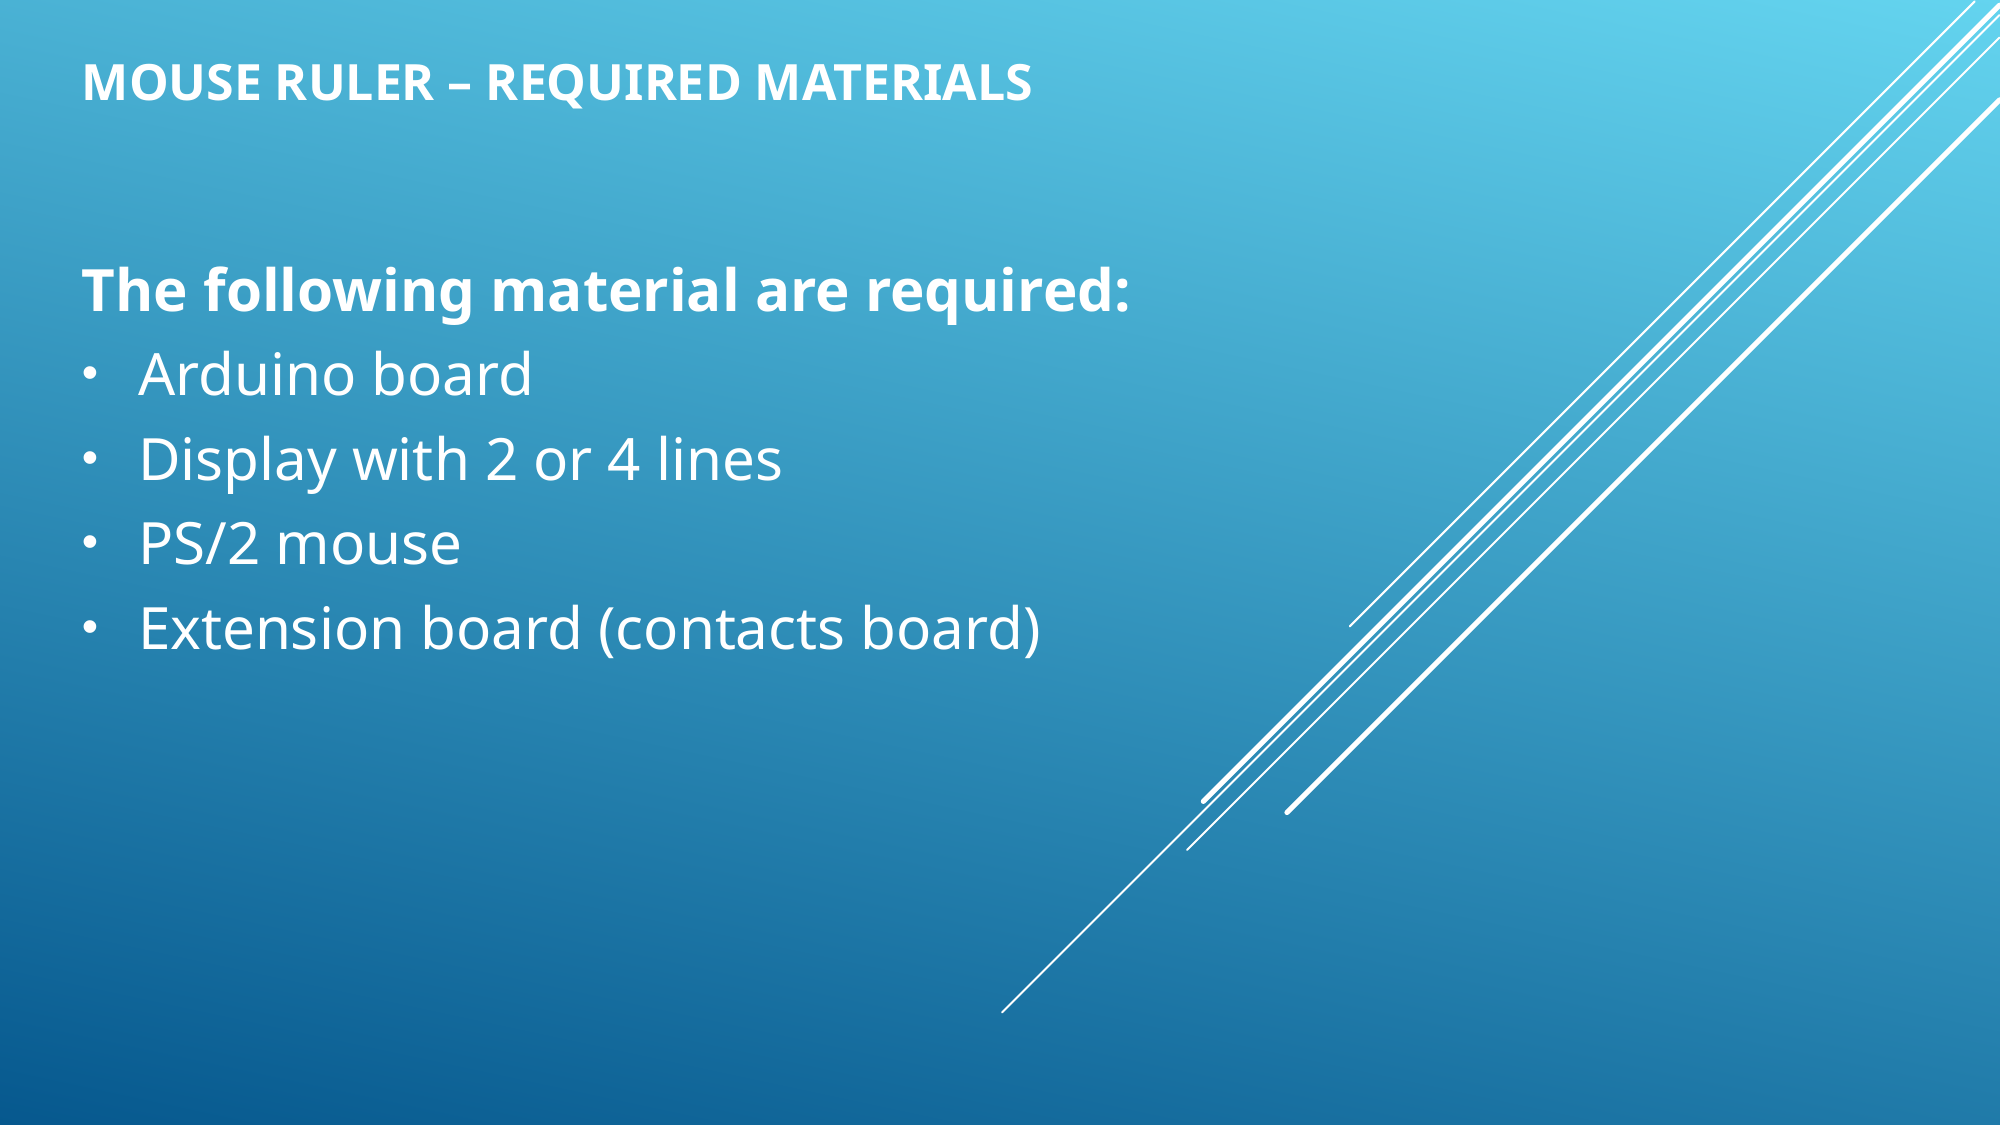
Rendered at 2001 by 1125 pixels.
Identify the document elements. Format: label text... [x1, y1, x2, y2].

subtitle The following material are required: Arduino board Display with 2 or 4 lines PS/2 mouse Extension board (contacts board) [66, 245, 1735, 657]
title Mouse Ruler – required materials [66, 28, 1223, 119]
